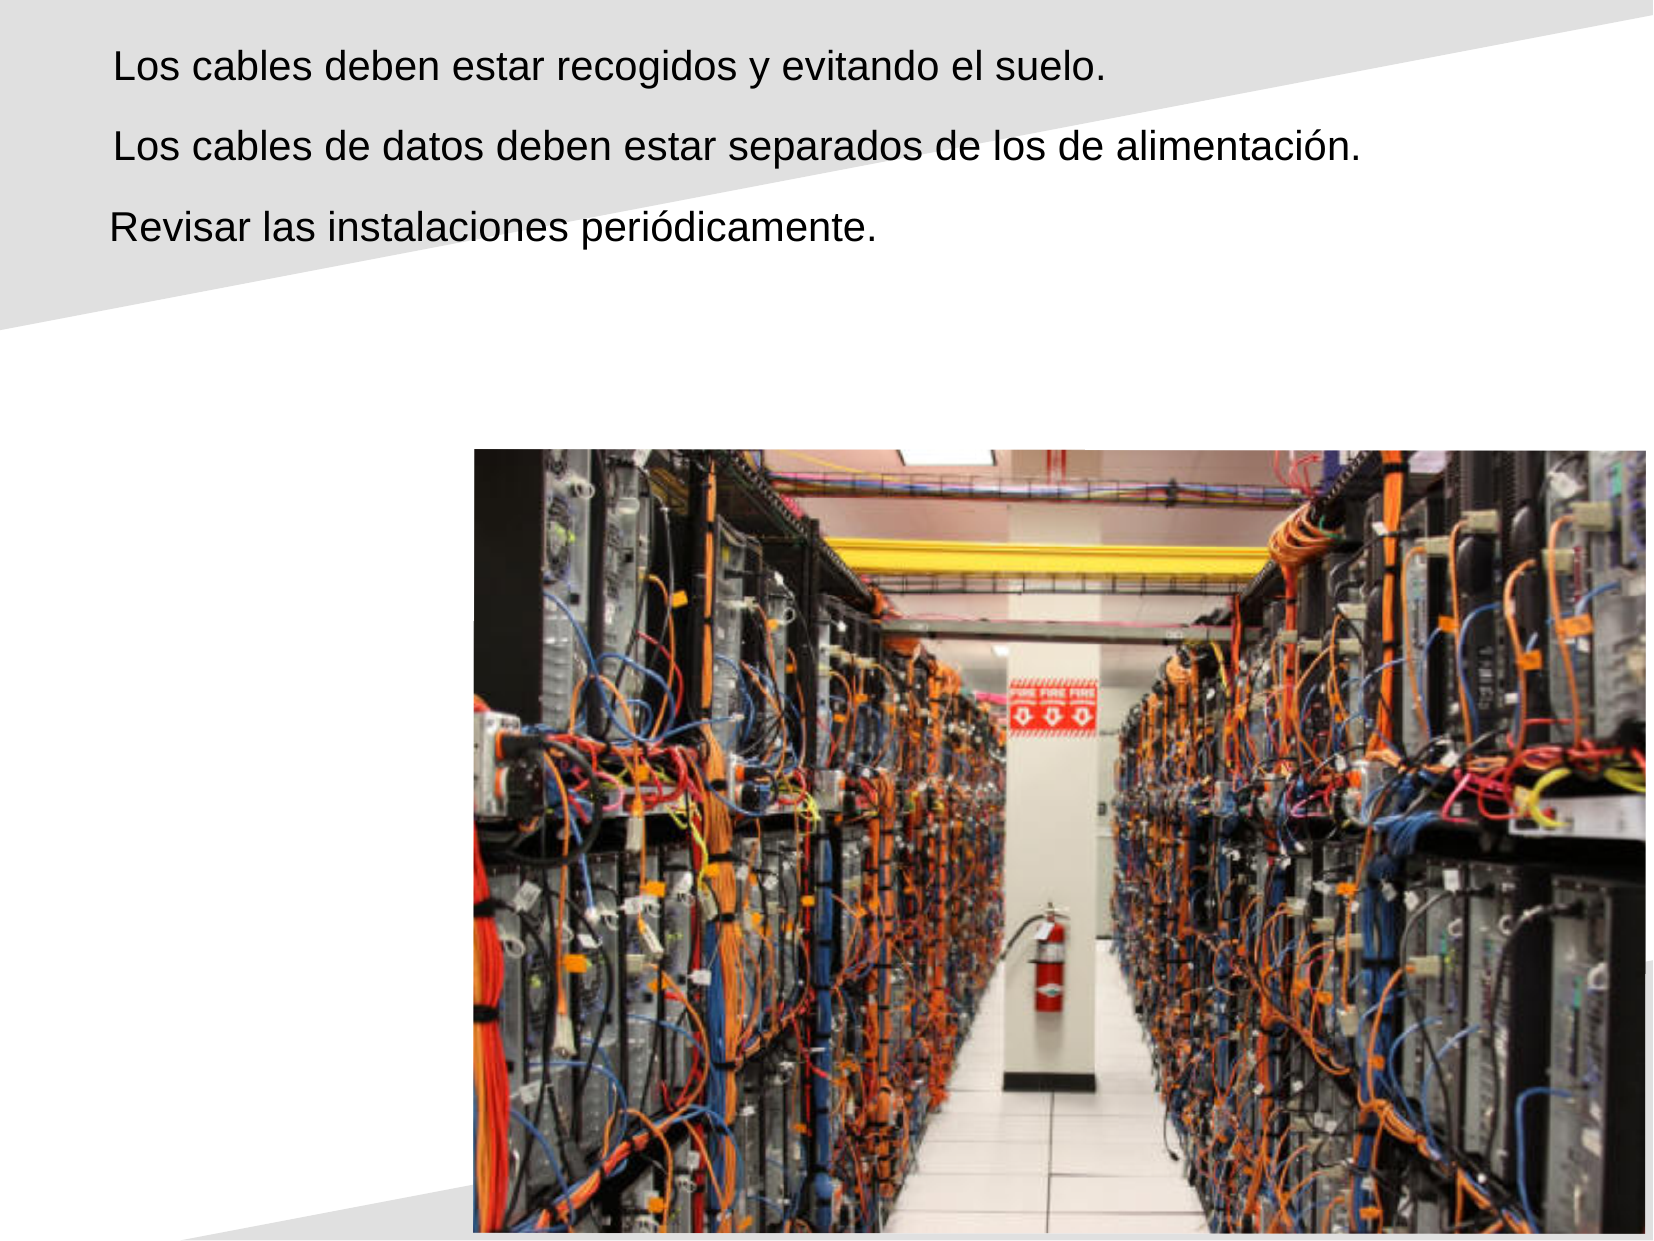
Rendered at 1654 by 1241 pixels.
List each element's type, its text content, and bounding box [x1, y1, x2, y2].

picture [472, 448, 1646, 1234]
text_box Revisar las instalaciones periódicamente. [94, 196, 910, 260]
text_box Los cables deben estar recogidos y evitando el suelo. [98, 35, 1126, 97]
text_box Los cables de datos deben estar separados de los de alimentación. [98, 115, 1406, 178]
